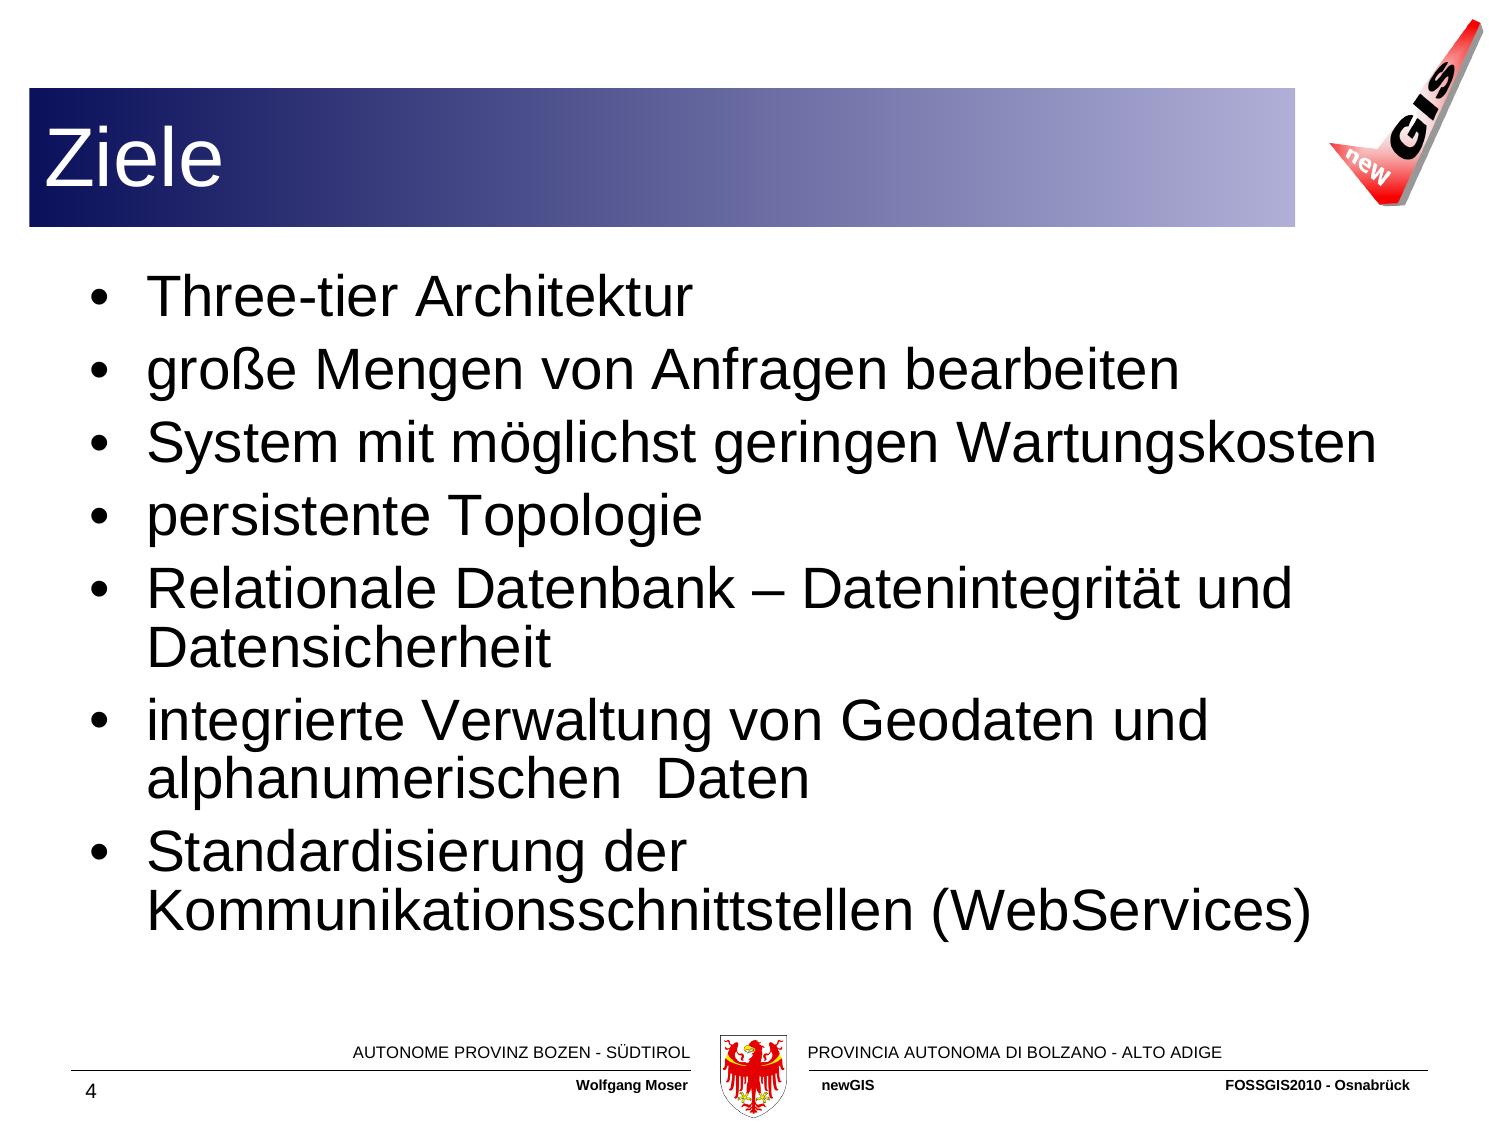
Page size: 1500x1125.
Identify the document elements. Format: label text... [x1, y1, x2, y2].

picture [1328, 18, 1485, 207]
picture [720, 1035, 787, 1118]
title Ziele [29, 88, 1296, 227]
list Three-tier Architektur große Mengen von Anfragen bearbeiten System mit möglichst geringen Wartungskosten persistente Topologie Relationale Datenbank – Datenintegrität und Datensicherheit integrierte Verwaltung von Geodaten und alphanumerischen Daten Standardisierung der Kommunikationsschnittstellen (WebServices) [75, 262, 1426, 1006]
